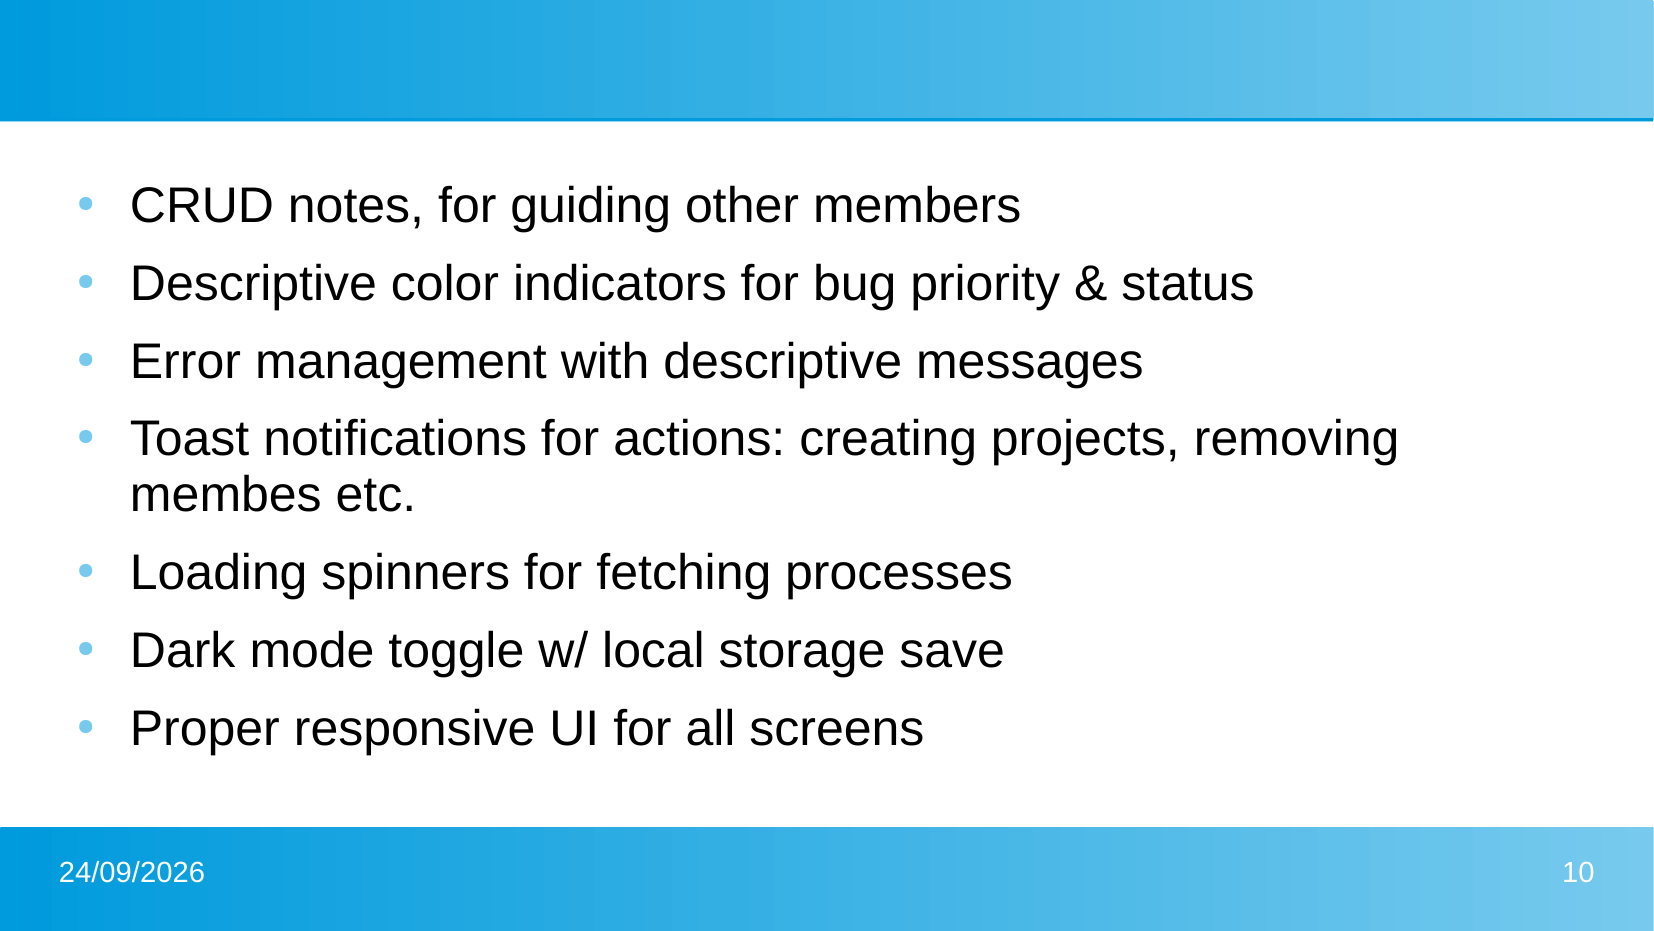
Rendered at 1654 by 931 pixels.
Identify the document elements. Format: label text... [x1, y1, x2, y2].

list CRUD notes, for guiding other members Descriptive color indicators for bug priority & status Error management with descriptive messages Toast notifications for actions: creating projects, removing membes etc. Loading spinners for fetching processes Dark mode toggle w/ local storage save Proper responsive UI for all screens [59, 177, 1595, 768]
